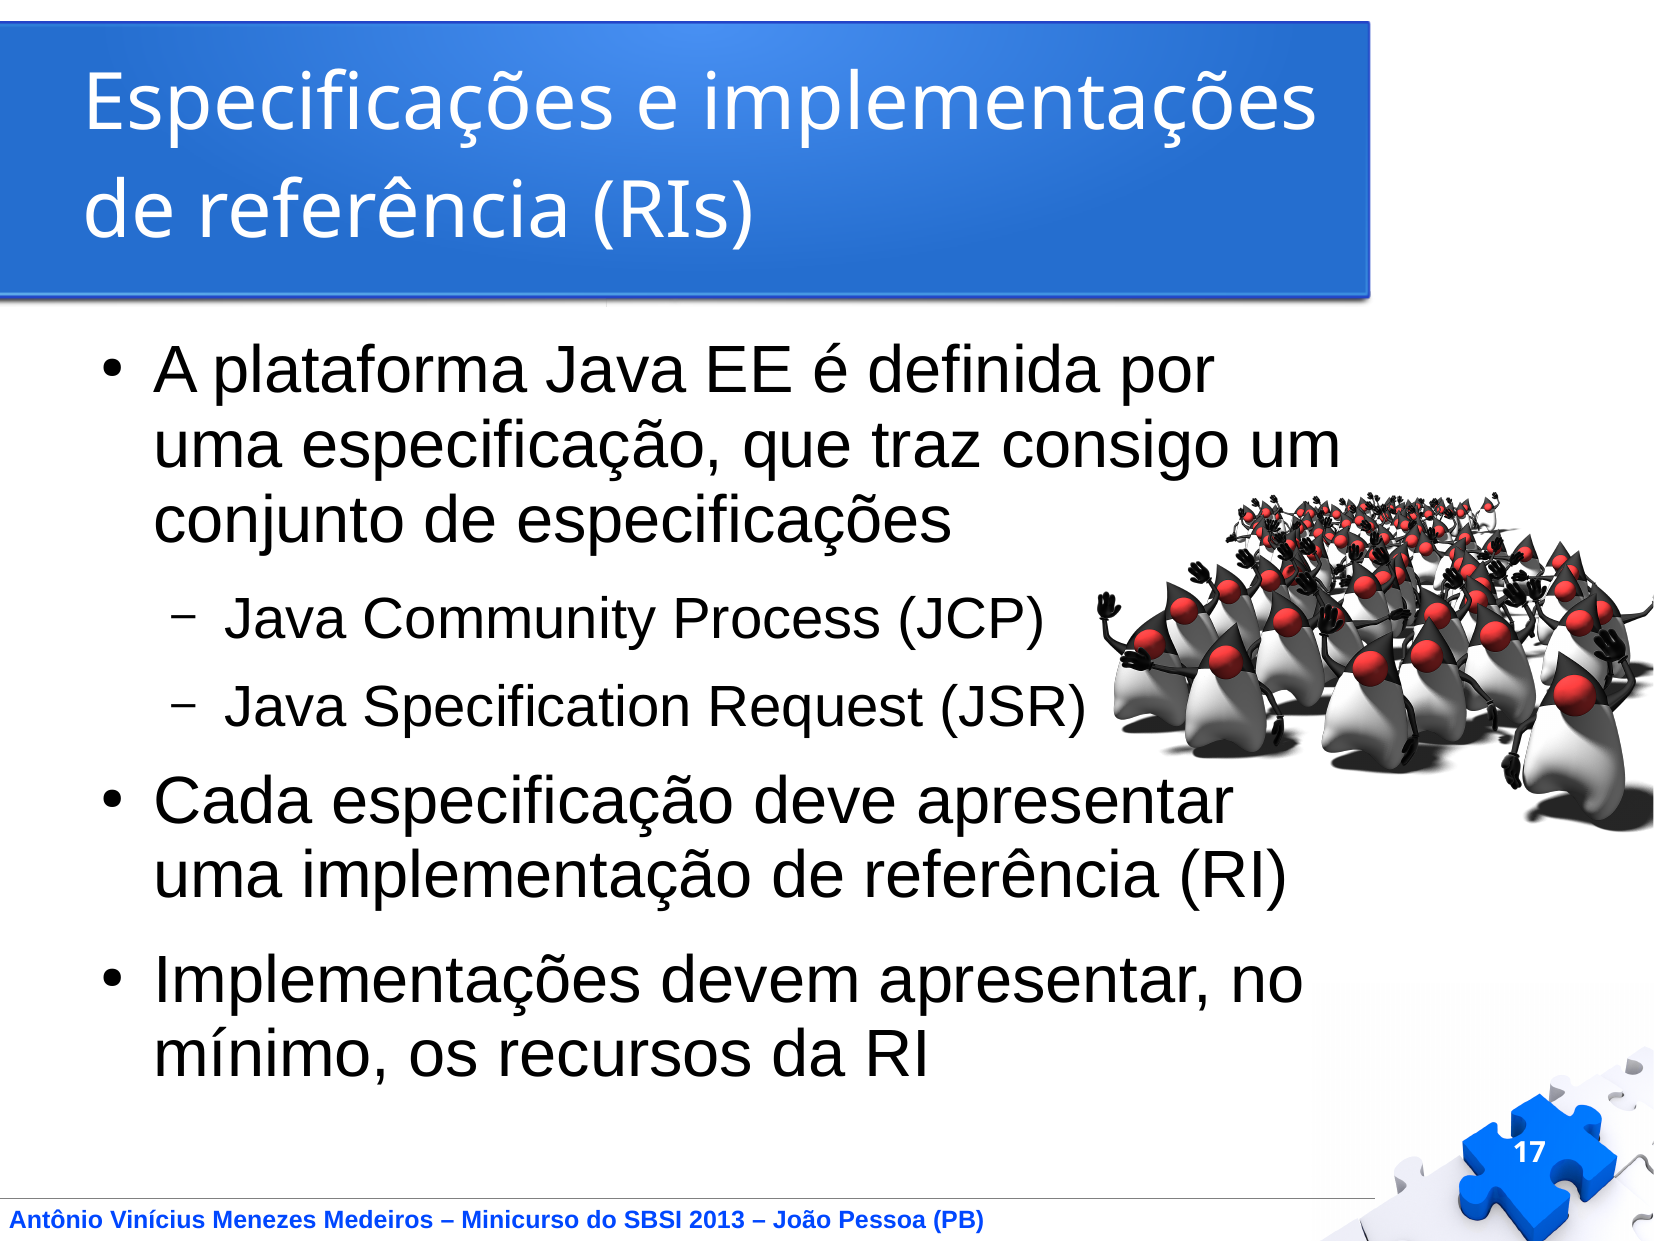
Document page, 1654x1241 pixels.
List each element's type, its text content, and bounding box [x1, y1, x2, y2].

list A plataforma Java EE é definida por uma especificação, que traz consigo um conjunto de especificações Java Community Process (JCP) Java Specification Request (JSR) Cada especificação deve apresentar uma implementação de referência (RI) Implementações devem apresentar, no mínimo, os recursos da RI [82, 332, 1356, 1111]
picture [0, 21, 1375, 307]
picture [1311, 983, 1654, 1241]
title Especificações e implementações de referência (RIs) [82, 49, 1323, 257]
picture [1097, 492, 1654, 833]
